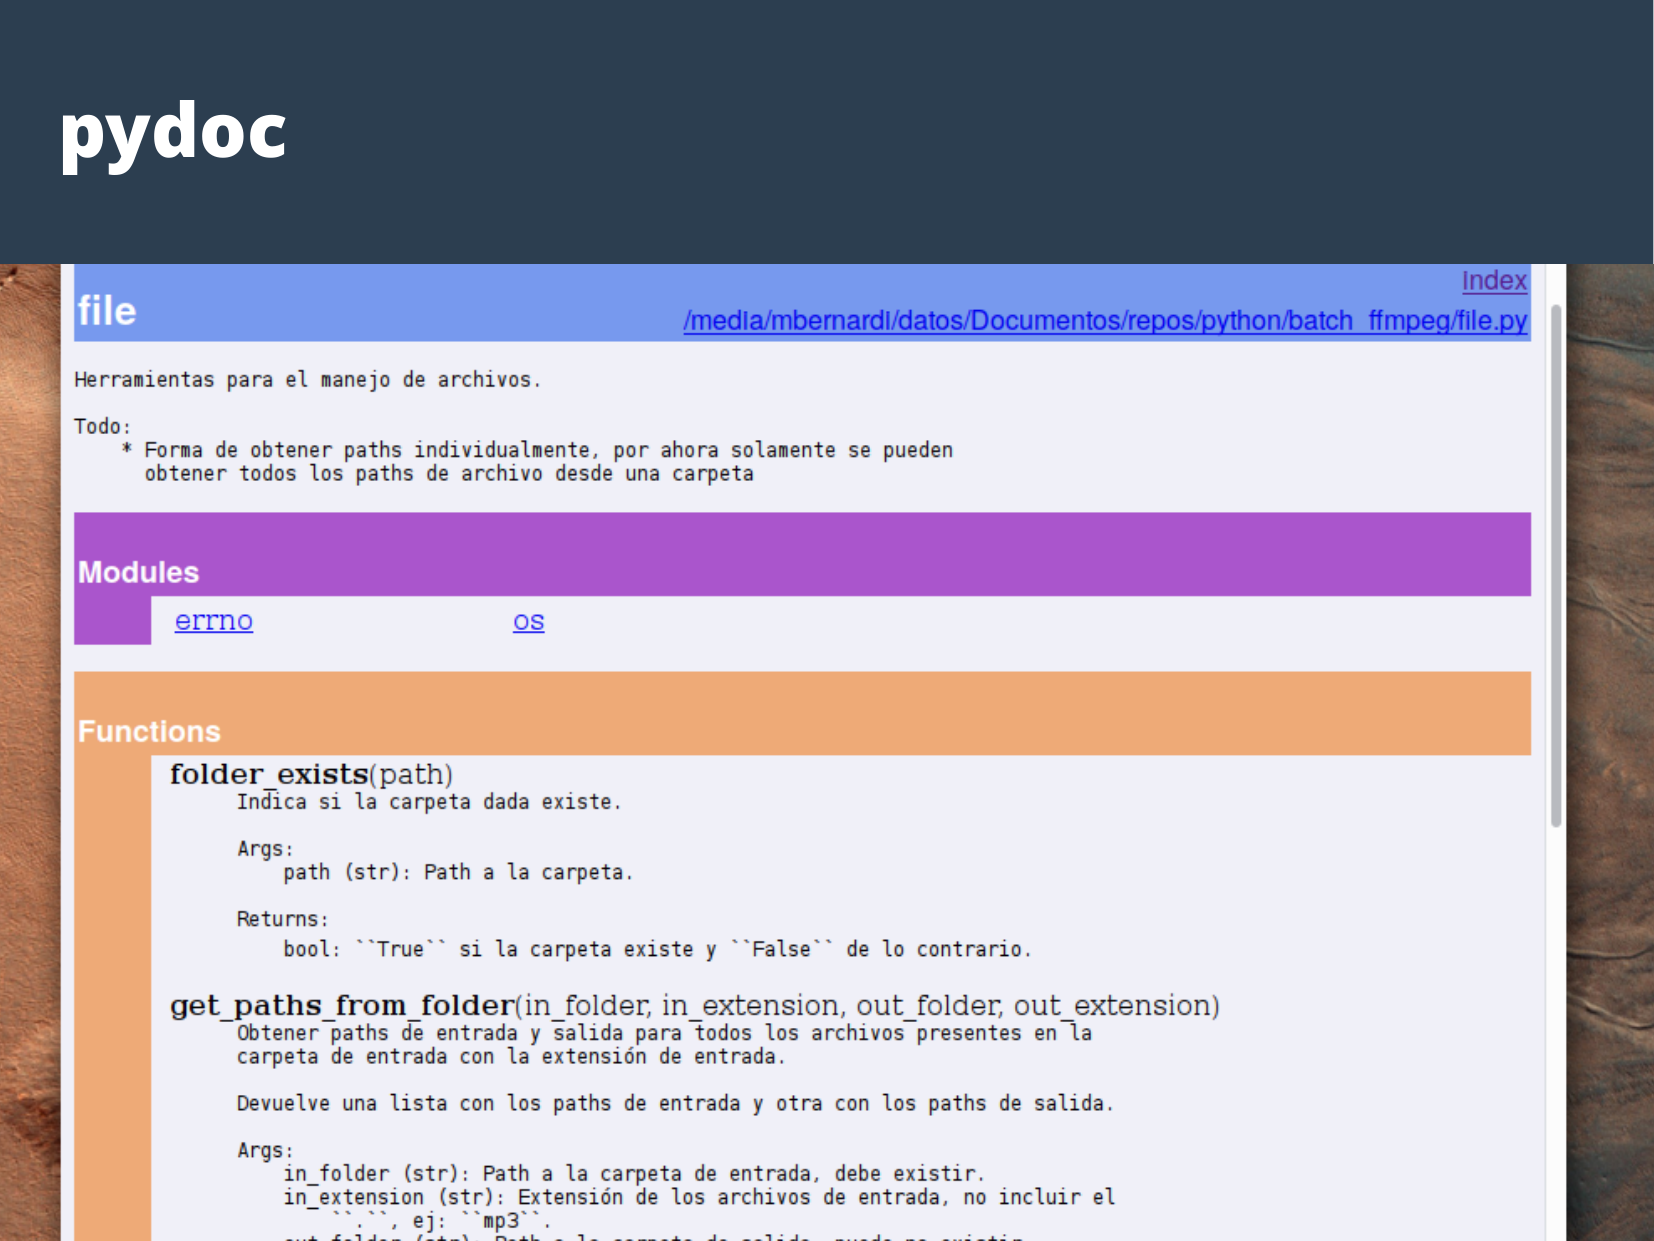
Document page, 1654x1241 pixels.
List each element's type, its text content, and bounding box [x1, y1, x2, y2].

picture [0, 264, 1654, 1241]
title pydoc [59, 49, 1595, 207]
